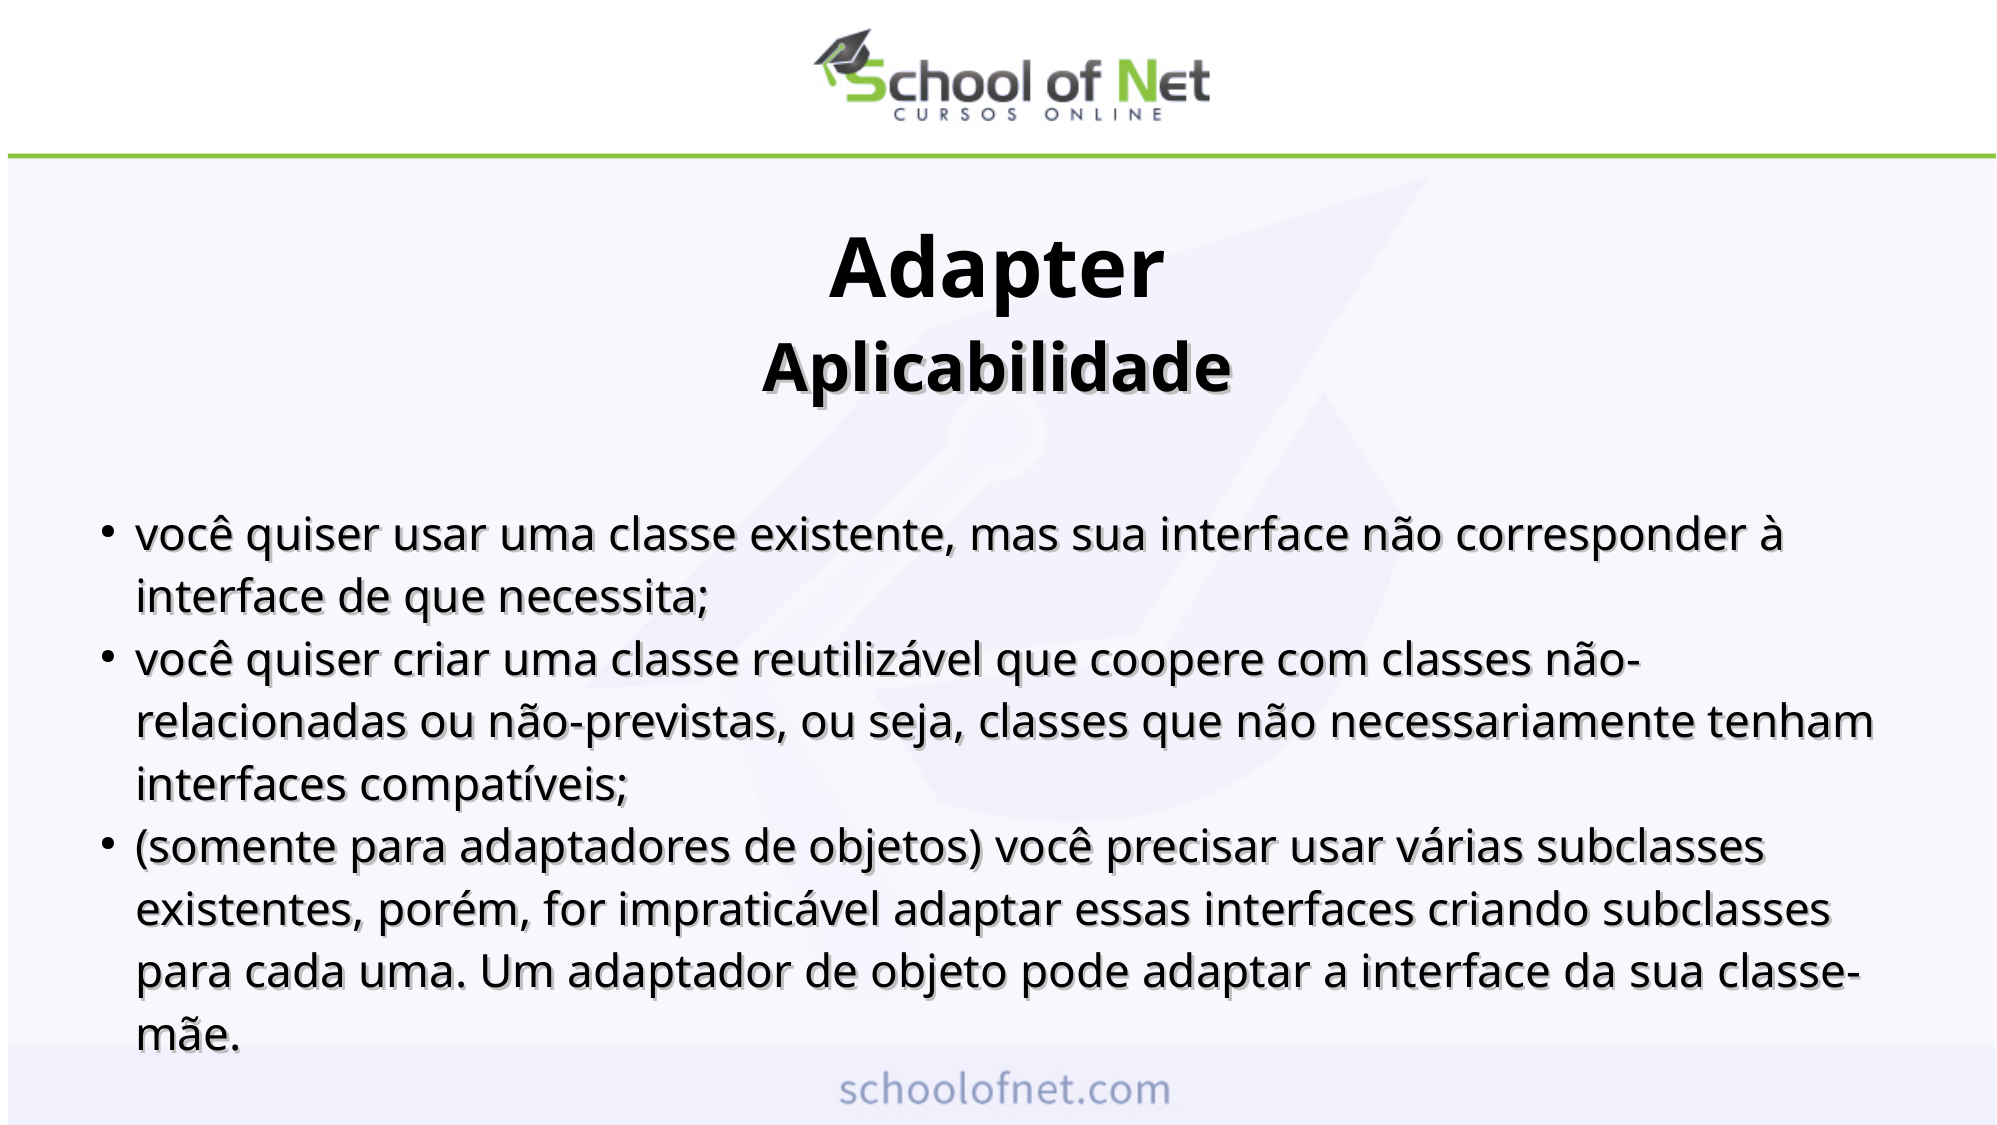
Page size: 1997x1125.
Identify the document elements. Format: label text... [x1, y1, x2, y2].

picture [7, 5, 1997, 1125]
title Adapter [99, 171, 1897, 360]
subtitle Aplicabilidade você quiser usar uma classe existente, mas sua interface não corresponder à interface de que necessita; você quiser criar uma classe reutilizável que coopere com classes não-relacionadas ou não-previstas, ou seja, classes que não necessariamente tenham interfaces compatíveis; (somente para adaptadores de objetos) você precisar usar várias subclasses existentes, porém, for impraticável adaptar essas interfaces criando subclasses para cada uma. Um adaptador de objeto pode adaptar a interface da sua classe-mãe. [99, 377, 1897, 1006]
